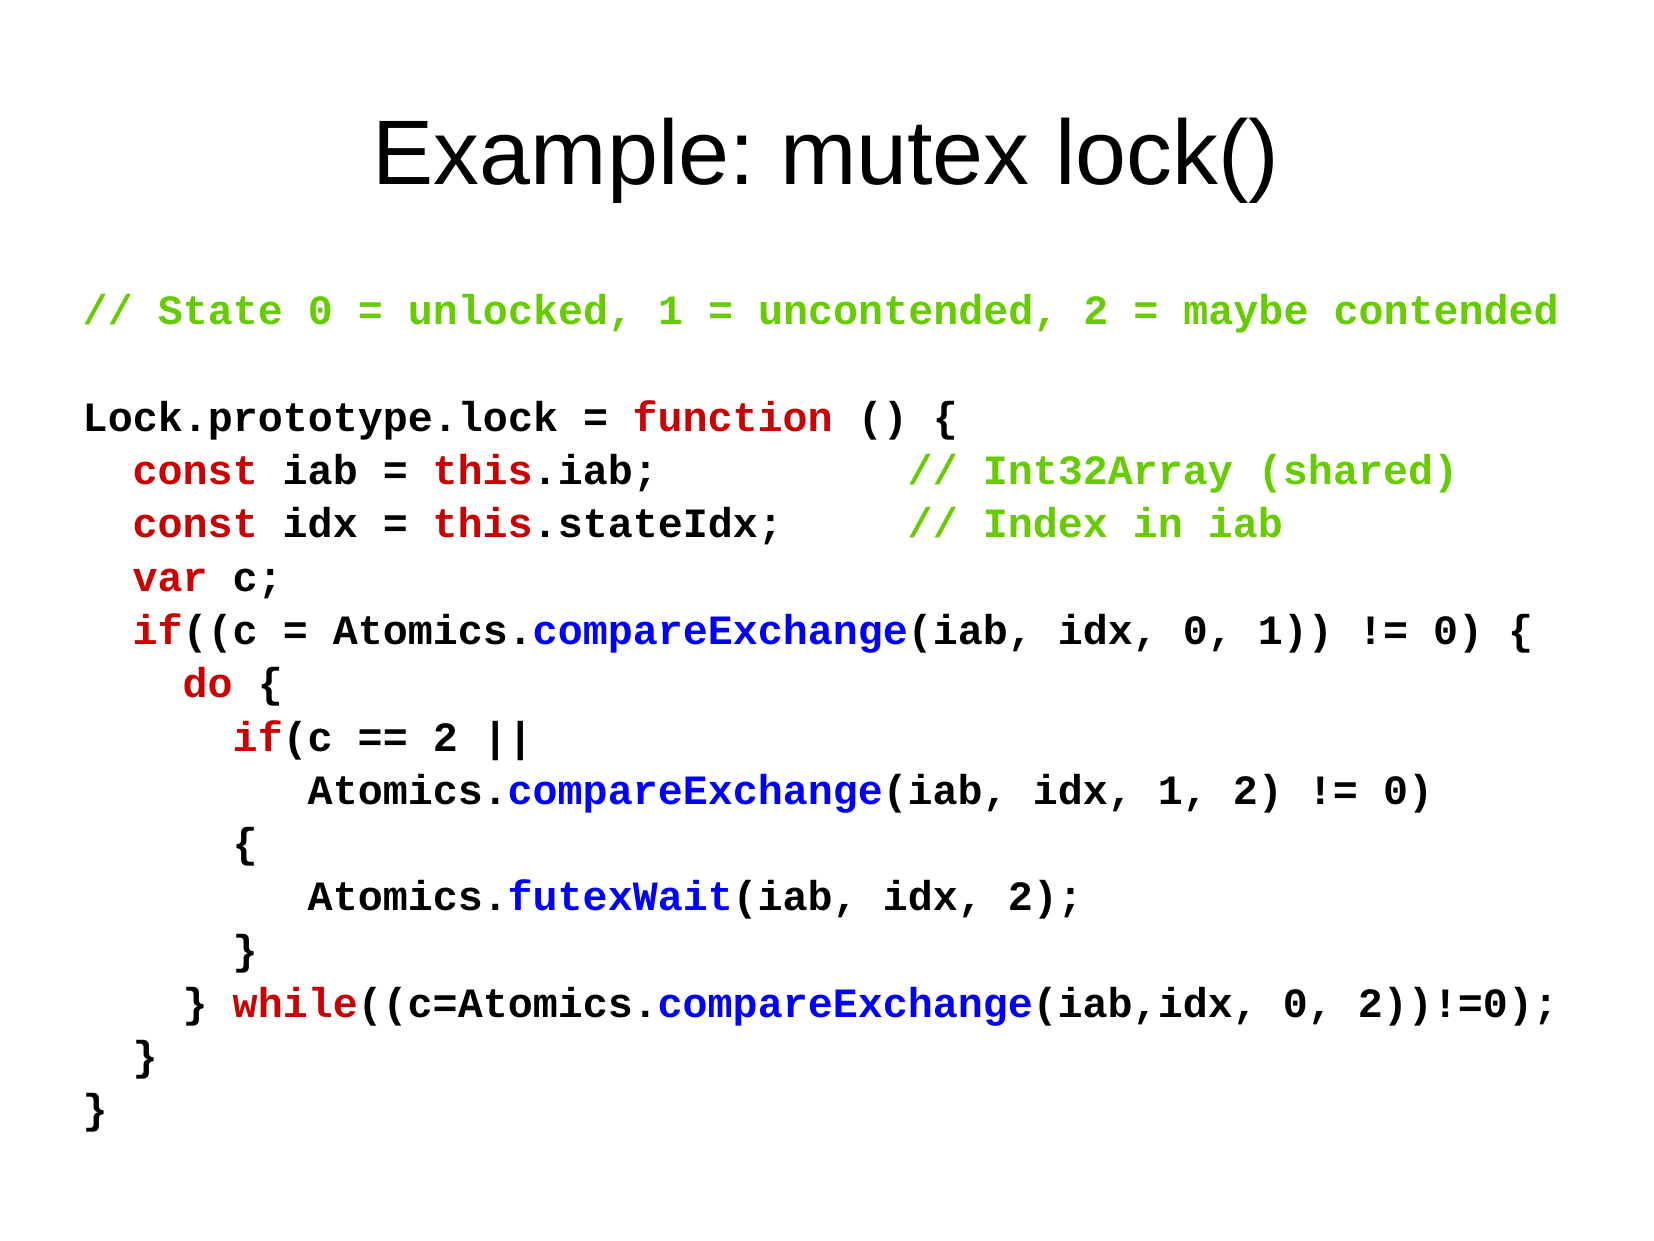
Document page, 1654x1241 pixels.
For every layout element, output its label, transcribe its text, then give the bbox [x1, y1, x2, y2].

list // State 0 = unlocked, 1 = uncontended, 2 = maybe contended Lock.prototype.lock = function () { const iab = this.iab; // Int32Array (shared) const idx = this.stateIdx; // Index in iab var c; if((c = Atomics.compareExchange(iab, idx, 0, 1)) != 0) { do { if(c == 2 || Atomics.compareExchange(iab, idx, 1, 2) != 0) { Atomics.futexWait(iab, idx, 2); } } while((c=Atomics.compareExchange(iab,idx, 0, 2))!=0); } } [82, 290, 1571, 1181]
title Example: mutex lock() [82, 49, 1571, 257]
